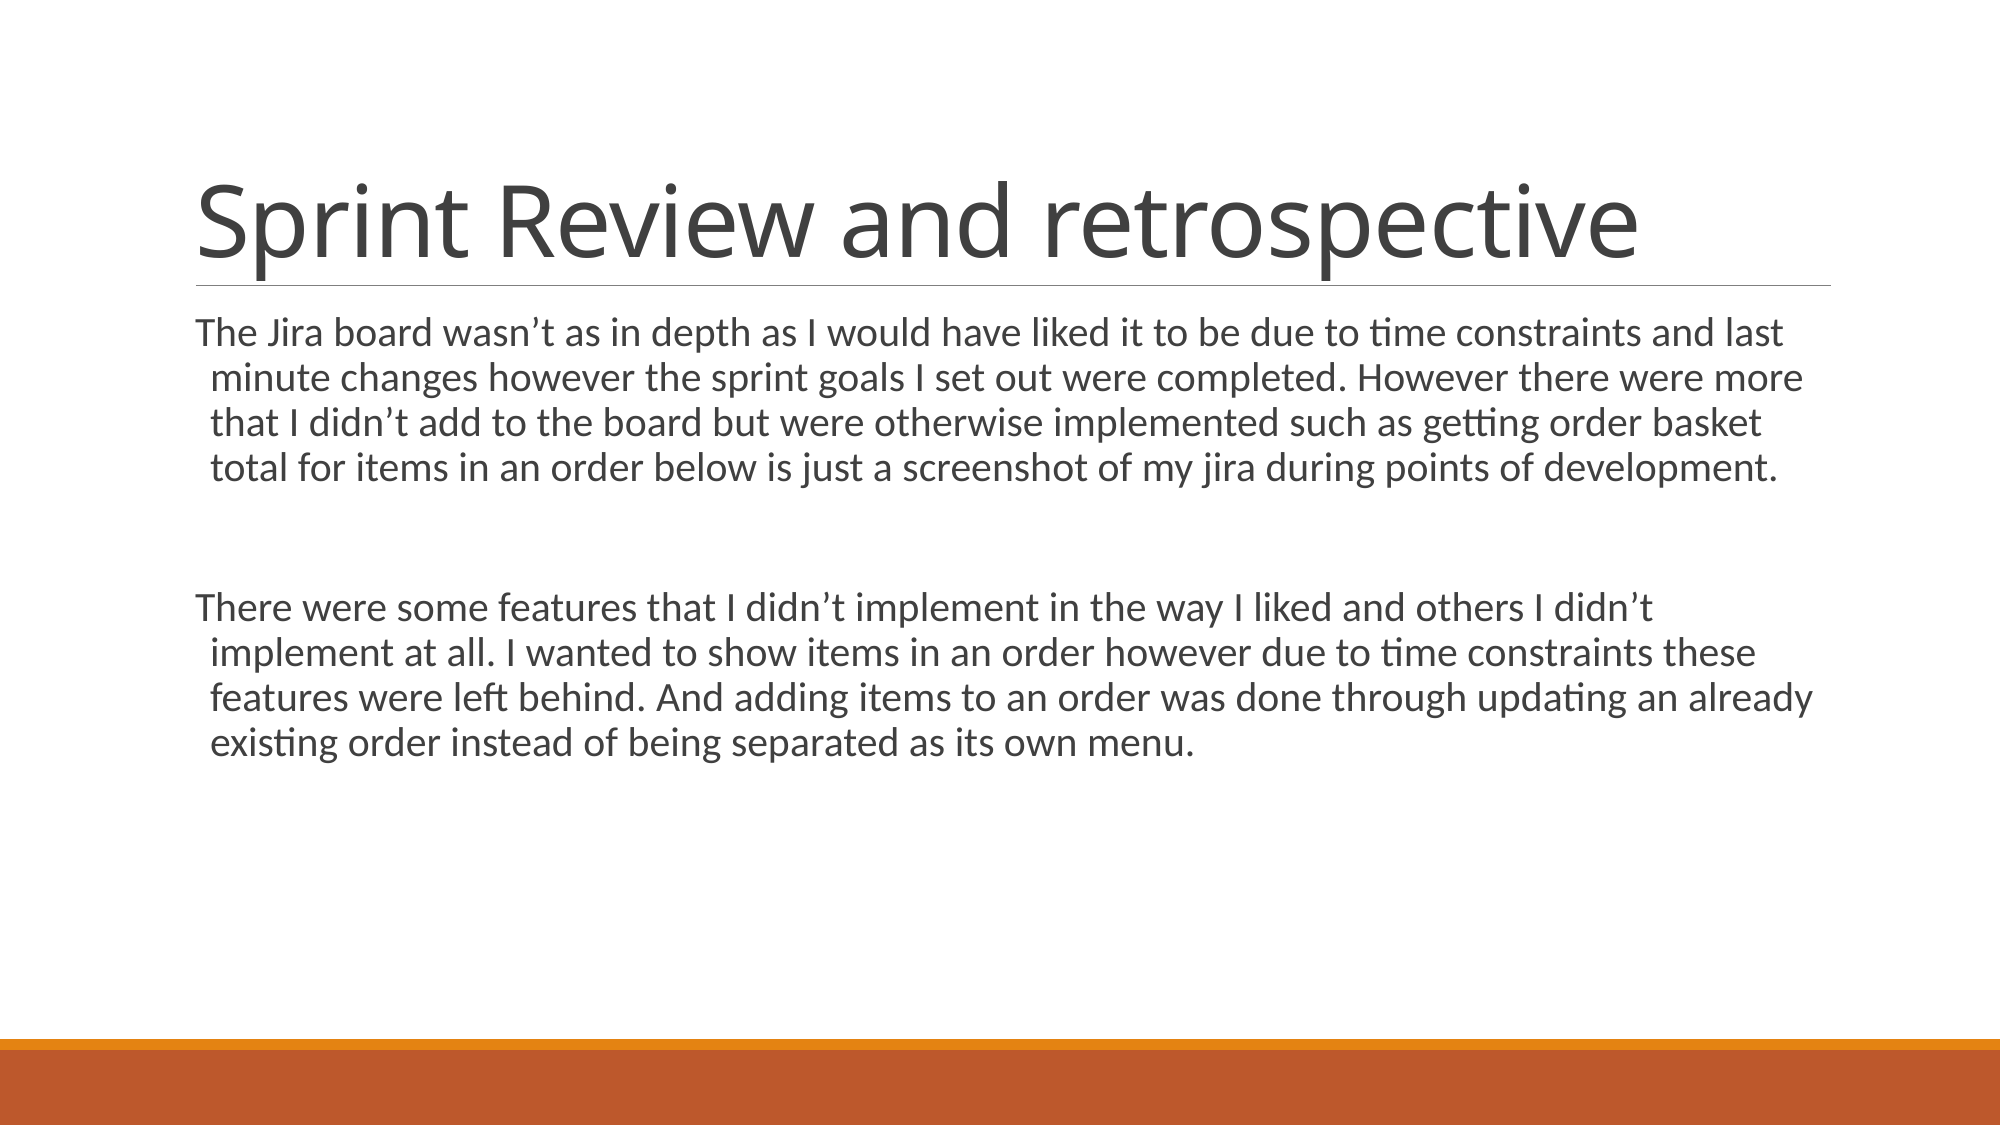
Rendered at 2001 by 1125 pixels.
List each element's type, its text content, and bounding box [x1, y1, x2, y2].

list The Jira board wasn’t as in depth as I would have liked it to be due to time constraints and last minute changes however the sprint goals I set out were completed. However there were more that I didn’t add to the board but were otherwise implemented such as getting order basket total for items in an order below is just a screenshot of my jira during points of development. There were some features that I didn’t implement in the way I liked and others I didn’t implement at all. I wanted to show items in an order however due to time constraints these features were left behind. And adding items to an order was done through updating an already existing order instead of being separated as its own menu. [180, 302, 1831, 963]
title Sprint Review and retrospective [180, 47, 1831, 286]
